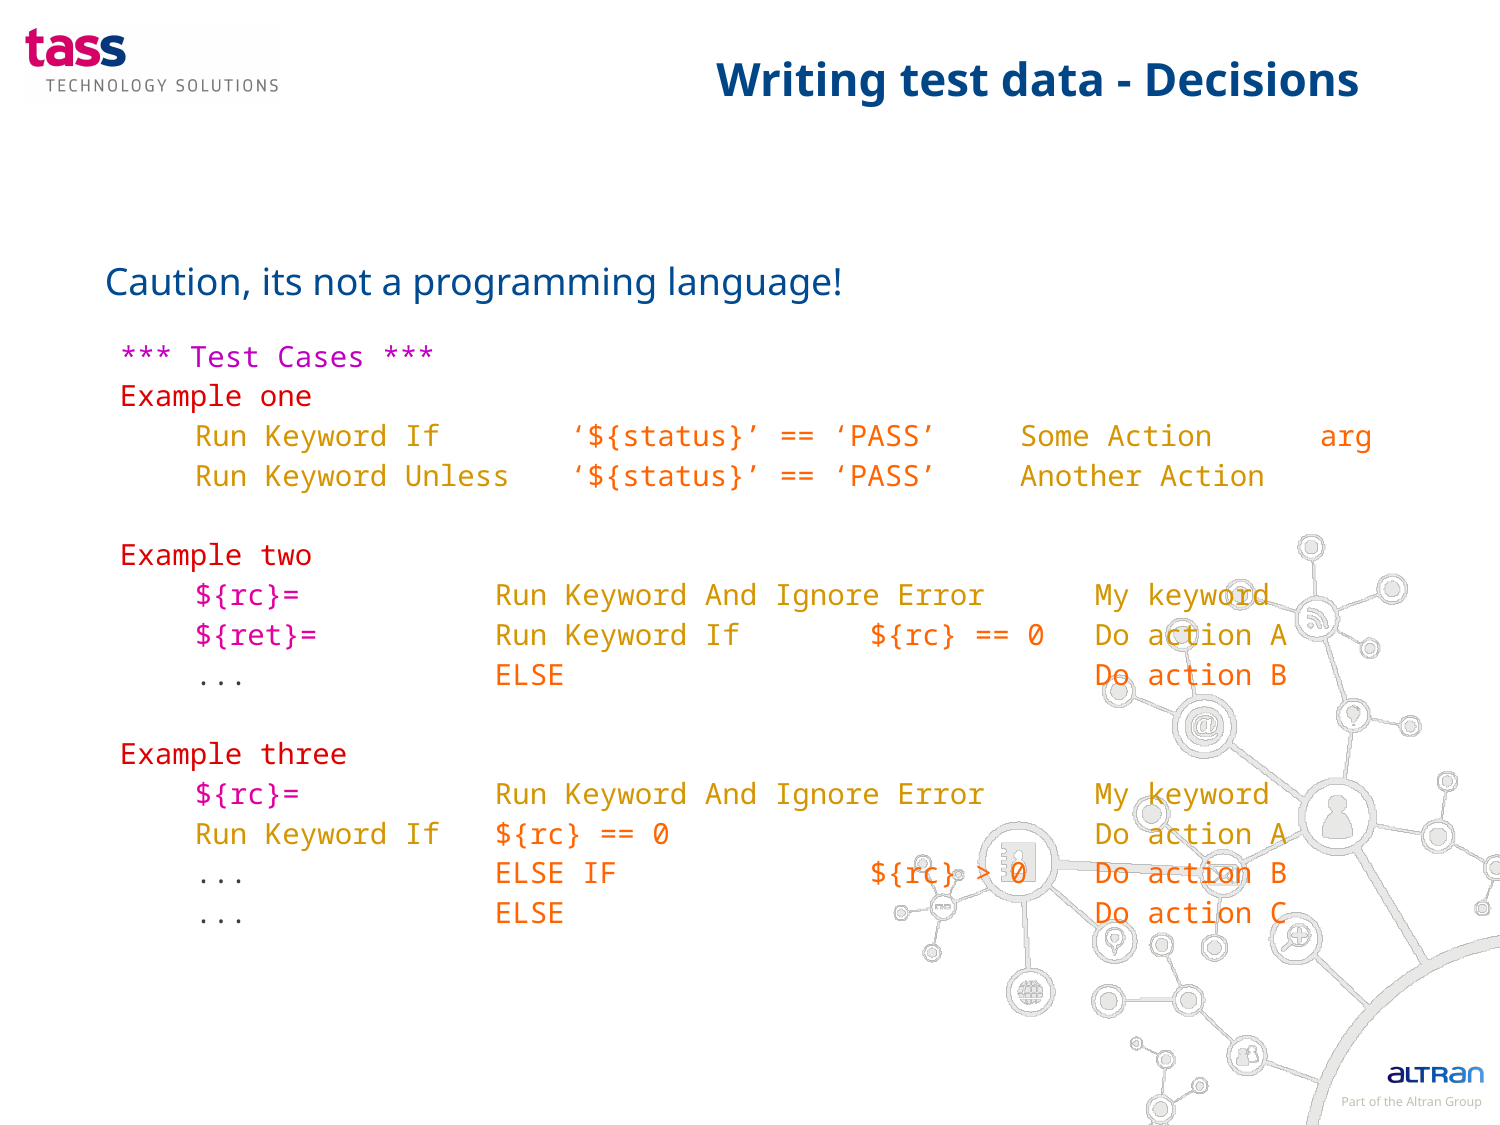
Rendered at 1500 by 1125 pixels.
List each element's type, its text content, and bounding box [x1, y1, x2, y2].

title Writing test data - Decisions [336, 30, 1375, 126]
picture [24, 24, 280, 102]
picture [1385, 1064, 1485, 1087]
text_box *** Test Cases *** Example one Run Keyword If ‘${status}’ == ‘PASS’ Some Action arg Run Keyword Unless ‘${status}’ == ‘PASS’ Another Action Example two ${rc}= Run Keyword And Ignore Error My keyword ${ret}= Run Keyword If ${rc} == 0 Do action A ... ELSE Do action B Example three ${rc}= Run Keyword And Ignore Error My keyword Run Keyword If ${rc} == 0 Do action A ... ELSE IF ${rc} > 0 Do action B ... ELSE Do action C [105, 328, 1500, 892]
list Caution, its not a programming language! [89, 205, 1375, 317]
